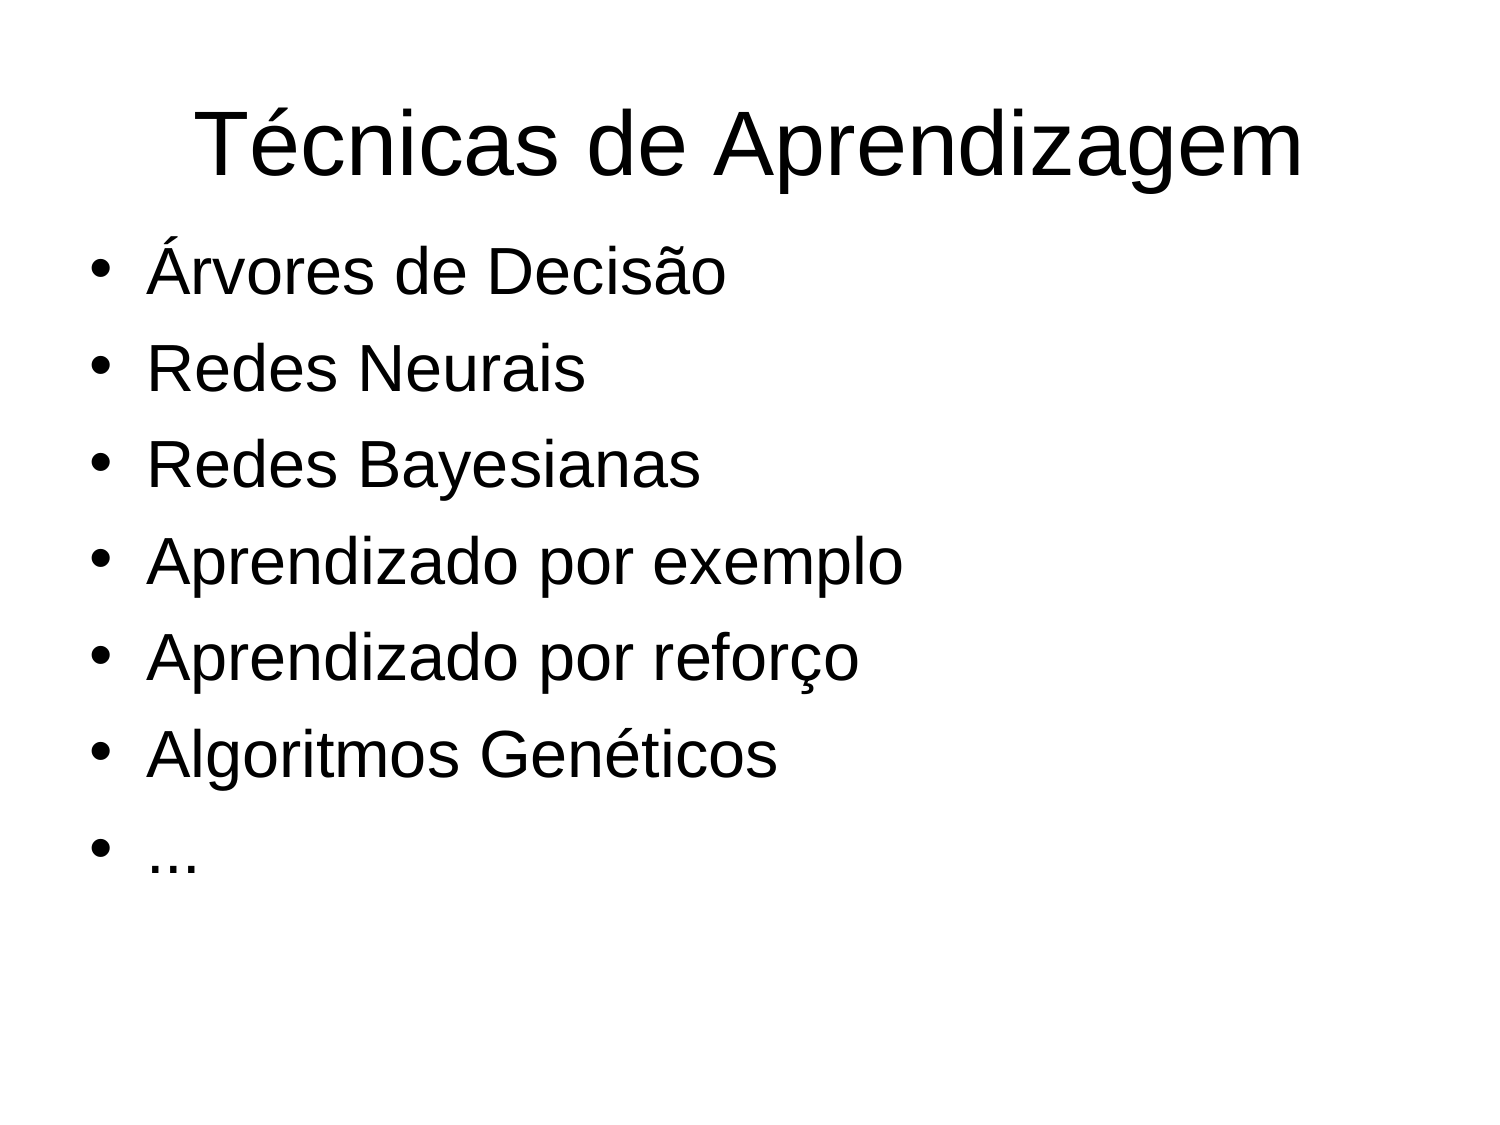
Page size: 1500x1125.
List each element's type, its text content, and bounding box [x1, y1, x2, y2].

list Árvores de Decisão Redes Neurais Redes Bayesianas Aprendizado por exemplo Aprendizado por reforço Algoritmos Genéticos ... [75, 219, 1426, 1041]
title Técnicas de Aprendizagem [75, 45, 1426, 219]
